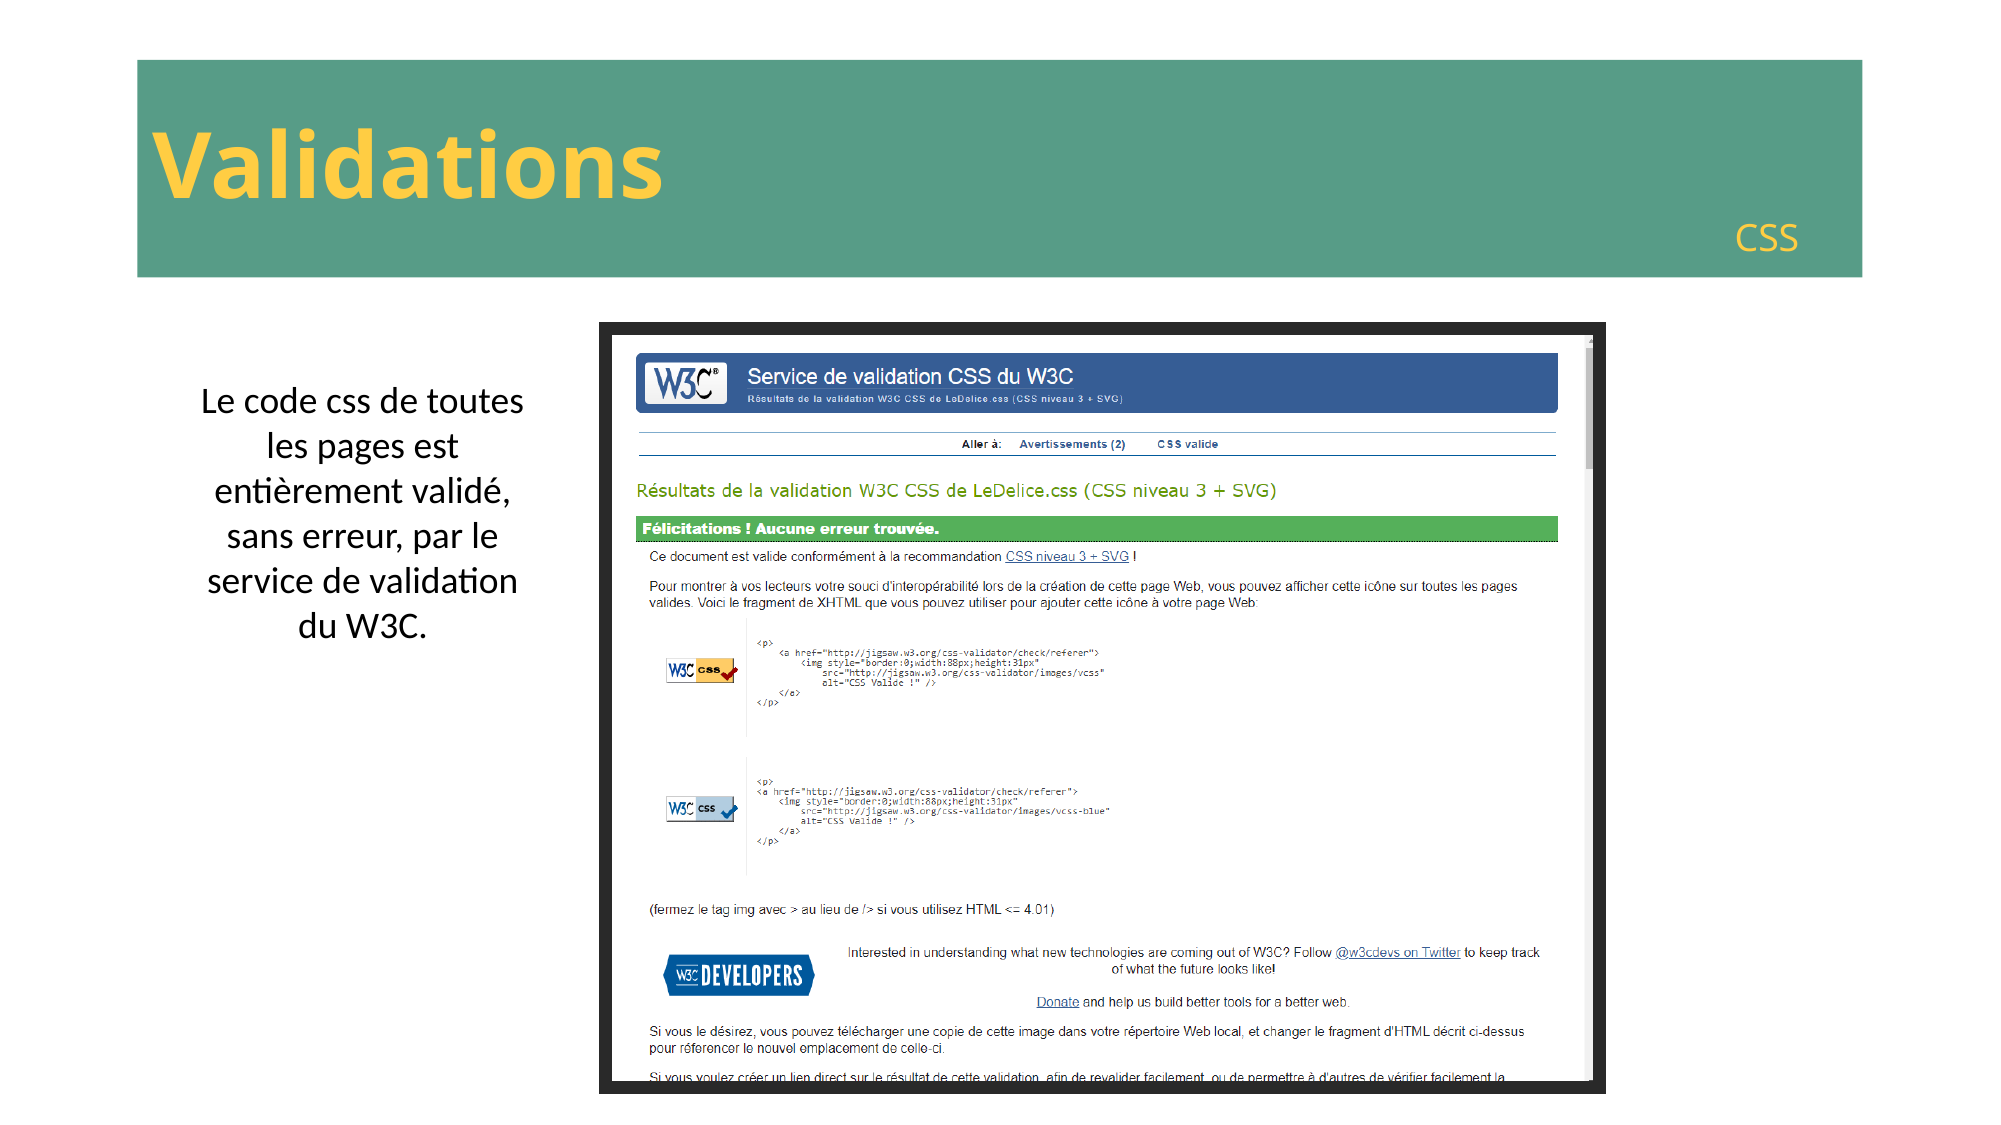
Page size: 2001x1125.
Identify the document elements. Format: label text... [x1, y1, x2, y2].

picture [611, 334, 1594, 1082]
text_box CSS [1719, 206, 1844, 267]
title Validations [137, 59, 1863, 278]
text_box Le code css de toutes les pages est entièrement validé, sans erreur, par le service de validation du W3C. [174, 368, 552, 656]
